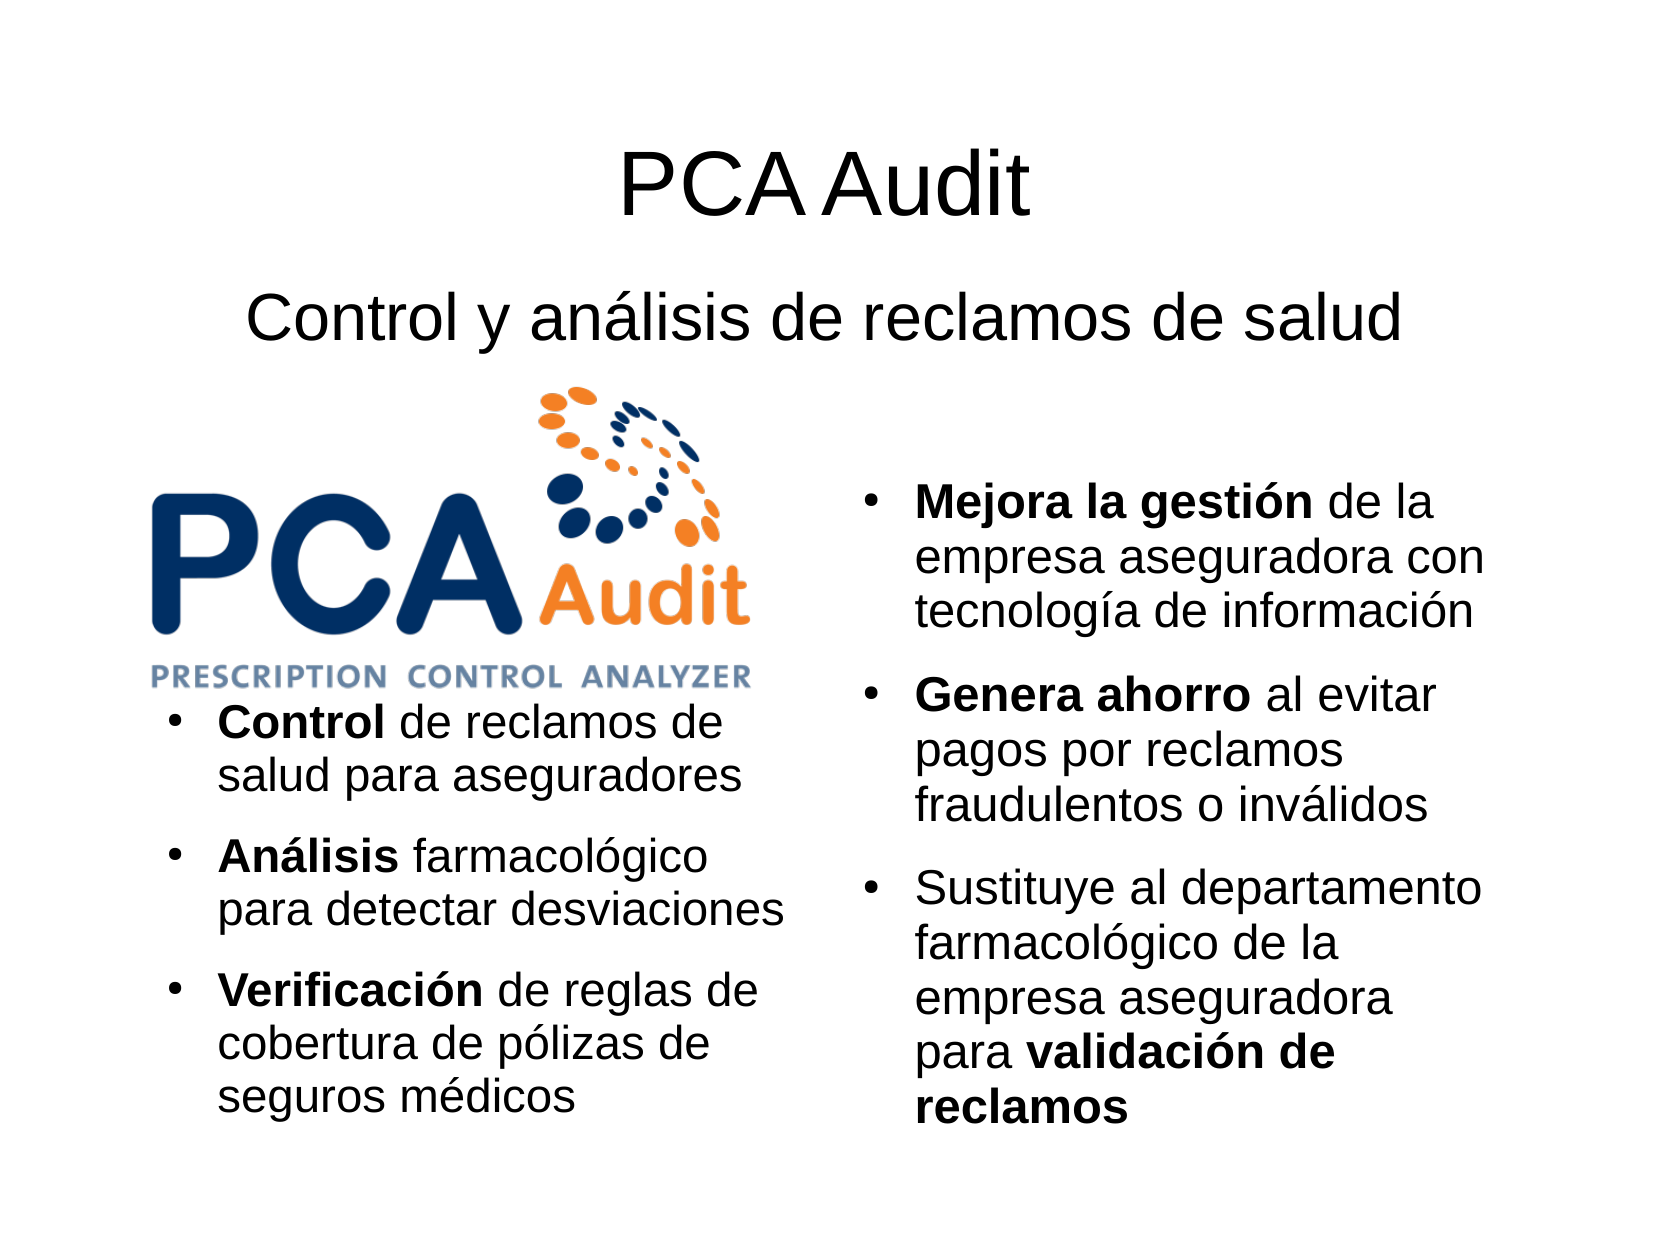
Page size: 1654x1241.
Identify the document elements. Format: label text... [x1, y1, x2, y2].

title PCA Audit Control y análisis de reclamos de salud [80, 161, 1569, 369]
list Mejora la gestión de la empresa aseguradora con tecnología de información Genera ahorro al evitar pagos por reclamos fraudulentos o inválidos Sustituye al departamento farmacológico de la empresa aseguradora para validación de reclamos [845, 474, 1501, 1135]
picture [135, 369, 769, 698]
list Control de reclamos de salud para aseguradores Análisis farmacológico para detectar desviaciones Verificación de reglas de cobertura de pólizas de seguros médicos [150, 695, 811, 1130]
